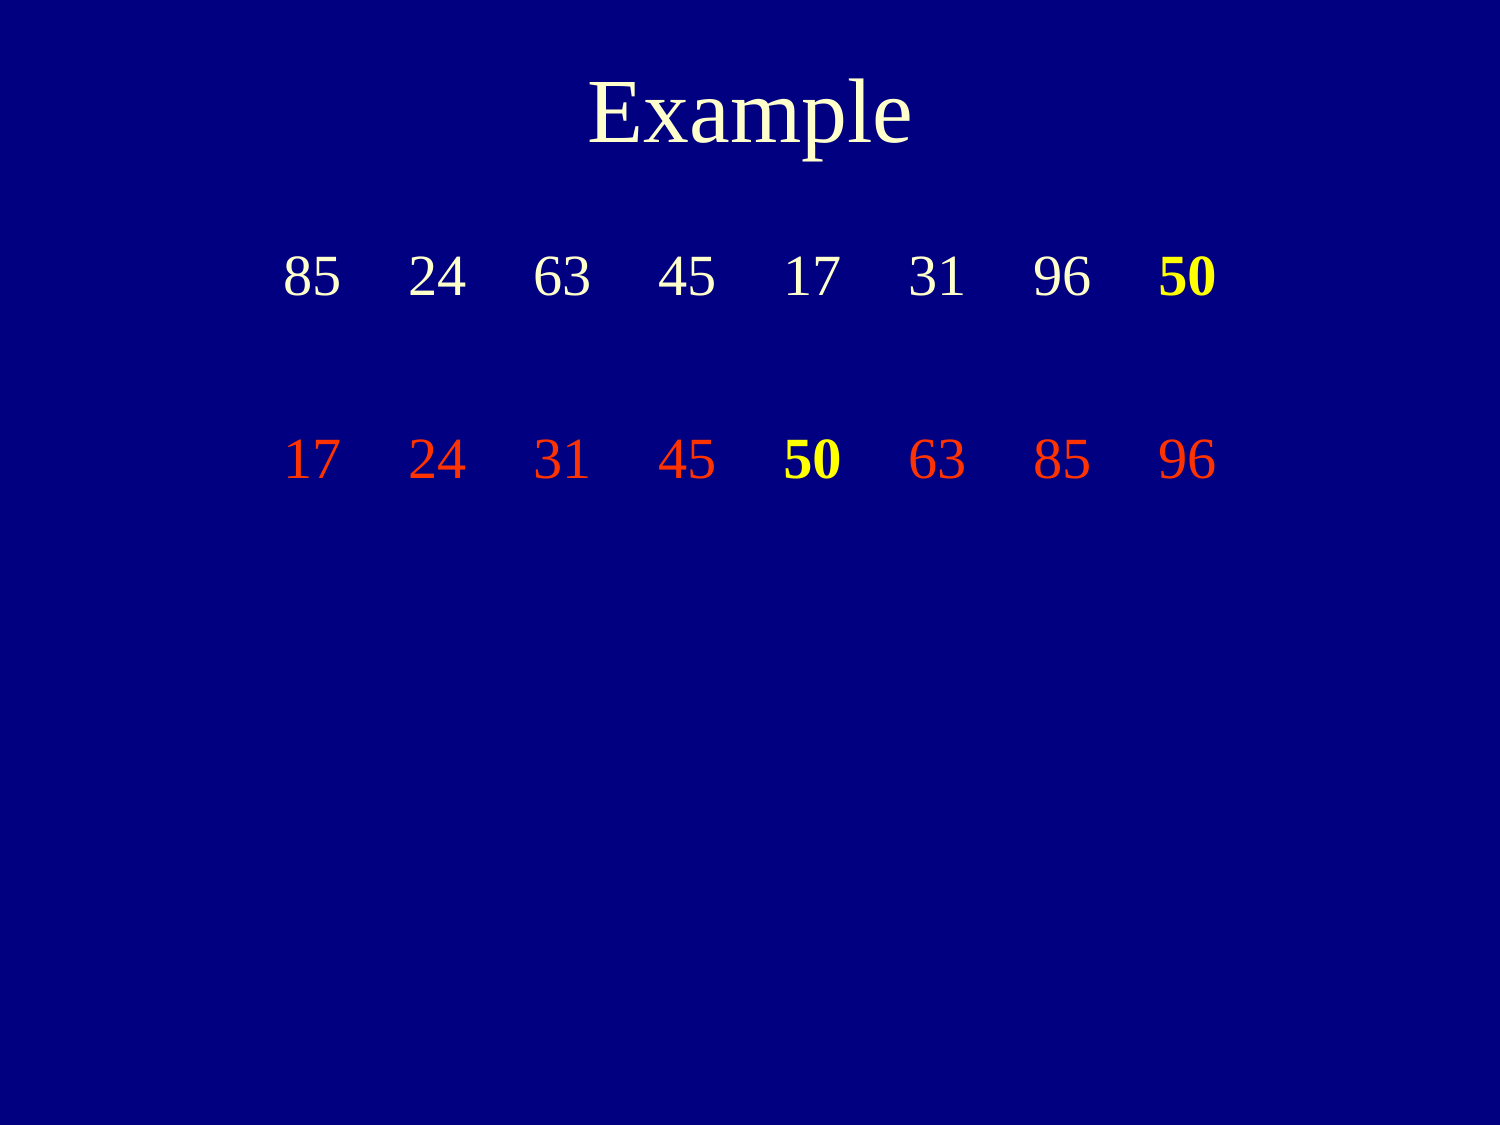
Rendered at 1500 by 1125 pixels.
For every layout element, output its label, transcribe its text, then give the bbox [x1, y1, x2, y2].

table_header 96 [1000, 229, 1125, 325]
table_header 50 [750, 413, 875, 512]
table_header 85 [250, 229, 375, 325]
table_header 24 [375, 229, 500, 325]
table_header 50 [1125, 229, 1250, 325]
table_header 17 [750, 229, 875, 325]
table_header 96 [1125, 413, 1250, 512]
table_header 24 [375, 413, 500, 512]
table_header 63 [500, 229, 625, 325]
table_header 45 [625, 413, 750, 512]
table_header 45 [625, 229, 750, 325]
table_header 63 [875, 413, 1000, 512]
table_header 31 [875, 229, 1000, 325]
table_header 85 [1000, 413, 1125, 512]
title Example [22, 43, 1480, 169]
table_header 17 [250, 413, 375, 512]
table_header 31 [500, 413, 625, 512]
